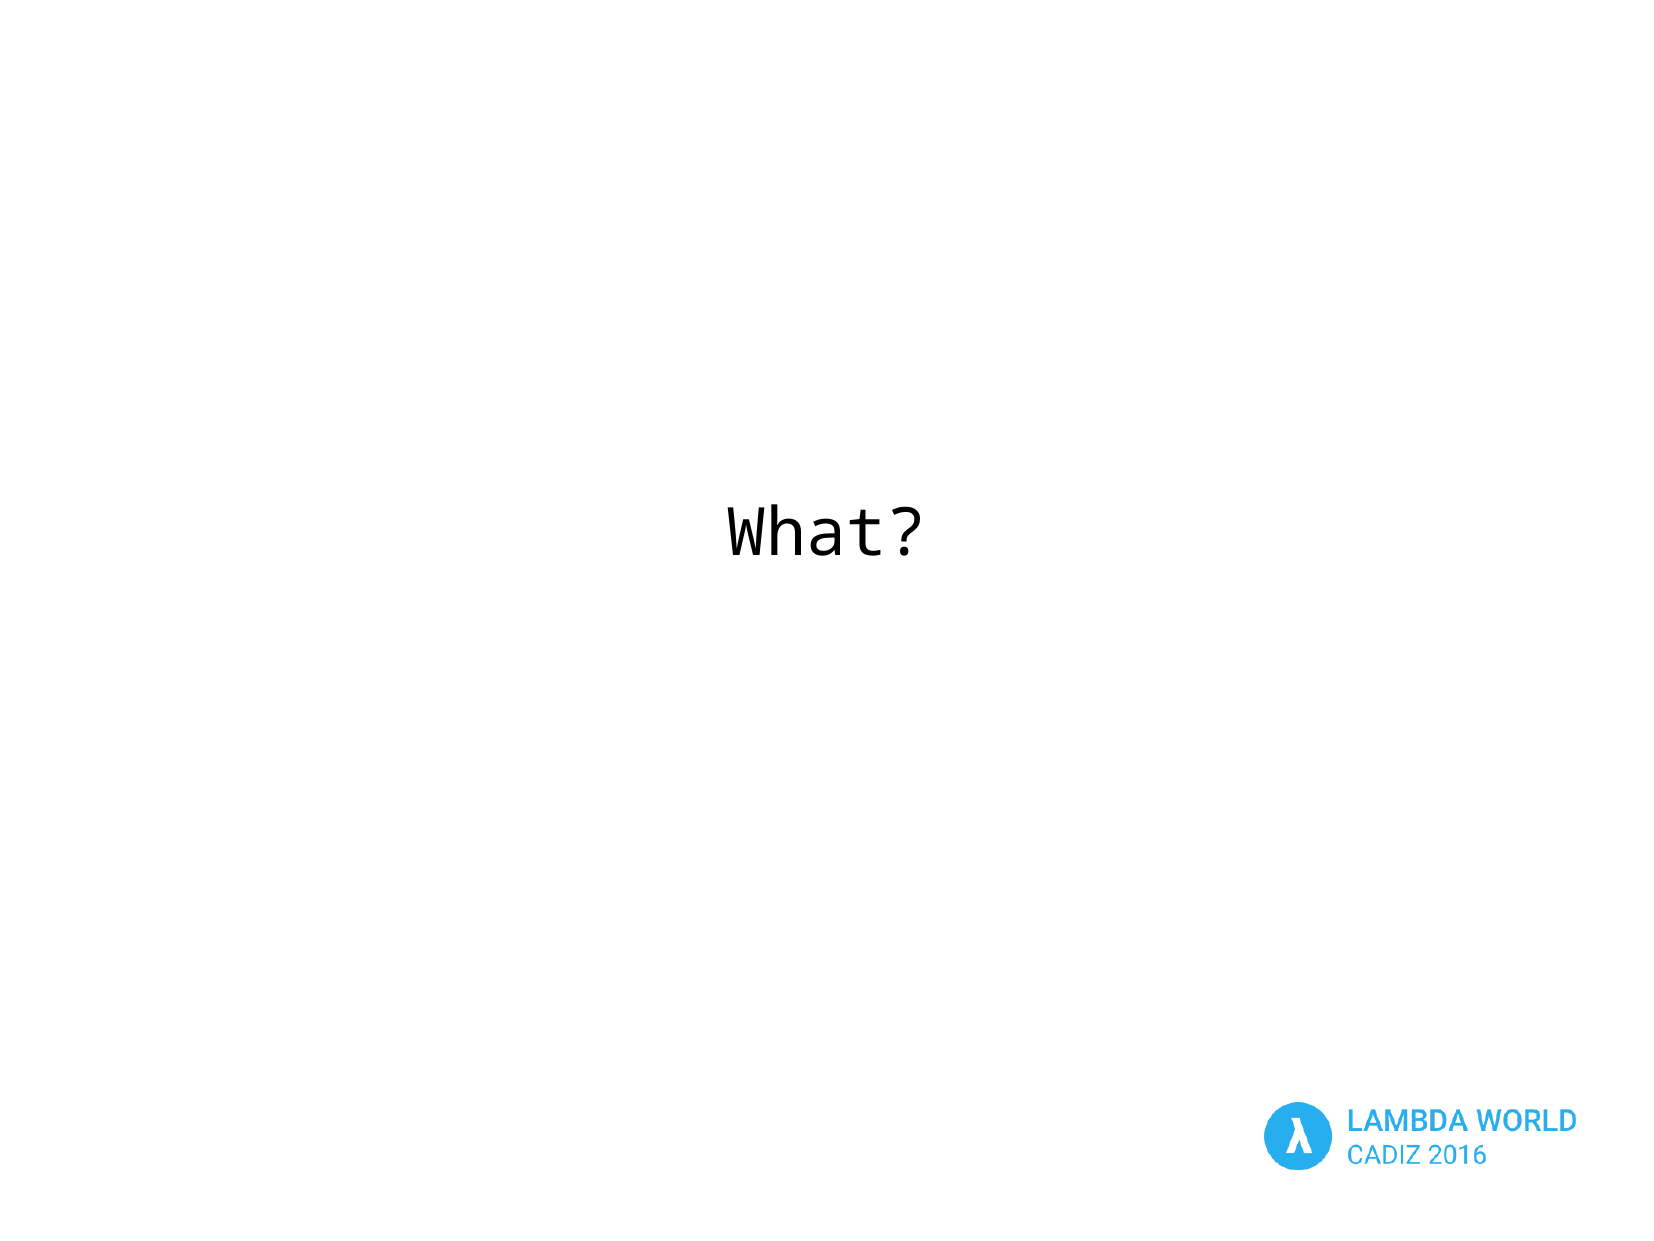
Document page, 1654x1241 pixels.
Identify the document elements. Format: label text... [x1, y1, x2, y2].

subtitle What? [82, 49, 1571, 1010]
picture [1264, 1102, 1576, 1171]
